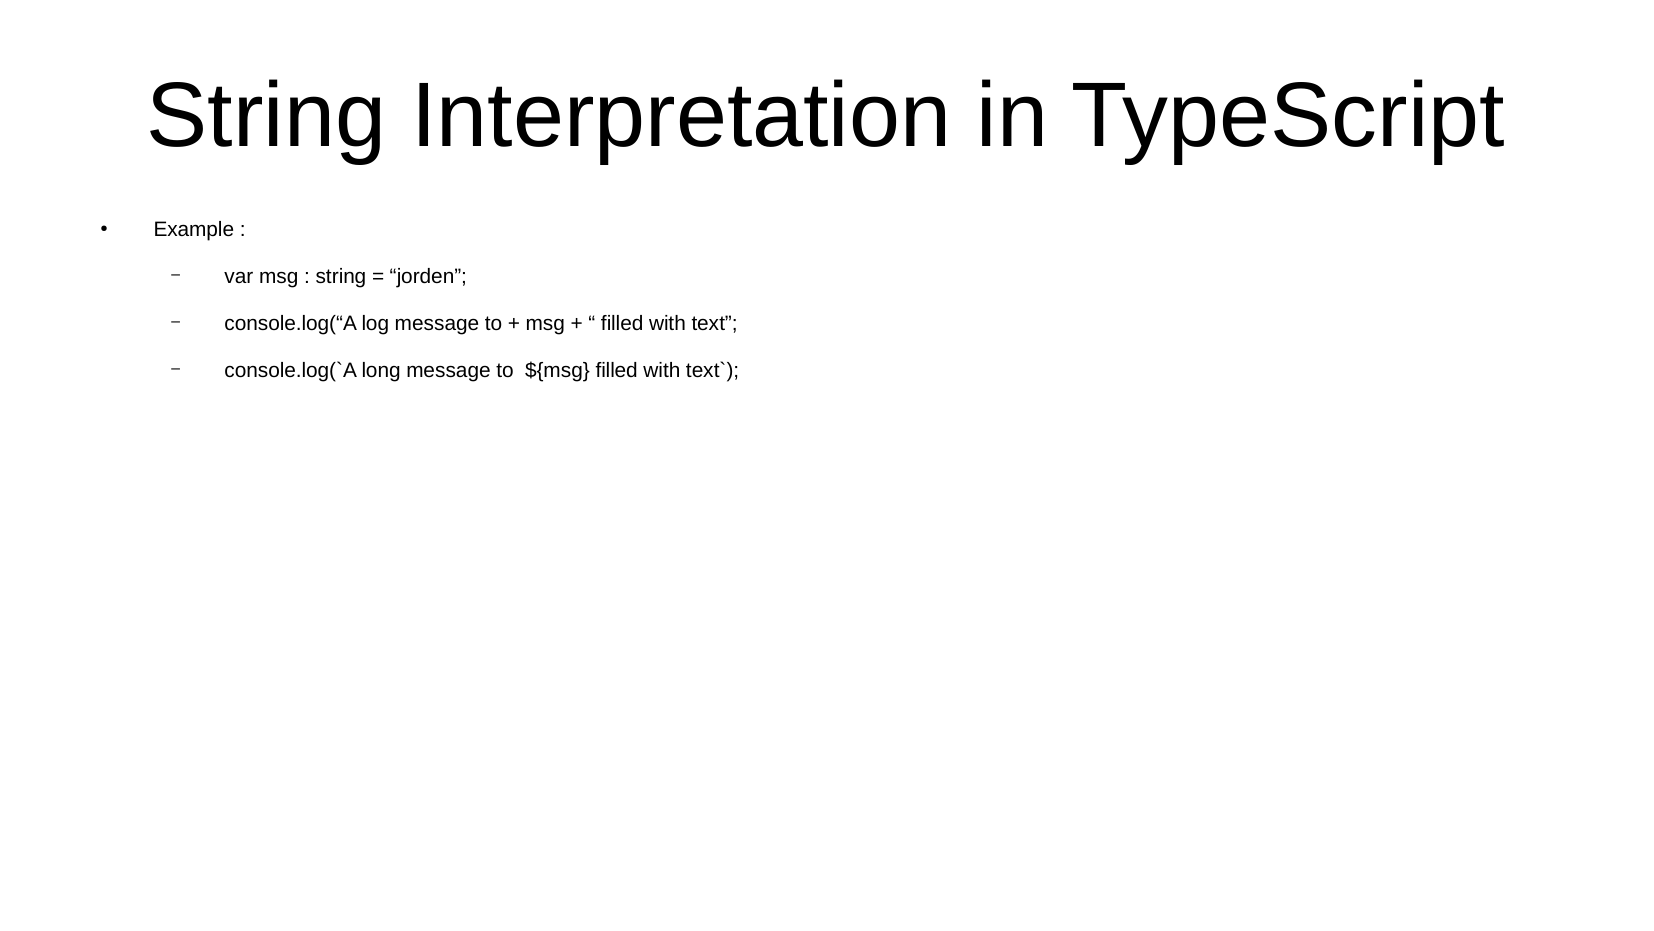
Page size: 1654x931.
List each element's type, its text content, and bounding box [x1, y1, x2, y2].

title String Interpretation in TypeScript [82, 37, 1571, 193]
list Example : var msg : string = “jorden”; console.log(“A log message to + msg + “ filled with text”; console.log(`A long message to ${msg} filled with text`); [82, 217, 1576, 916]
